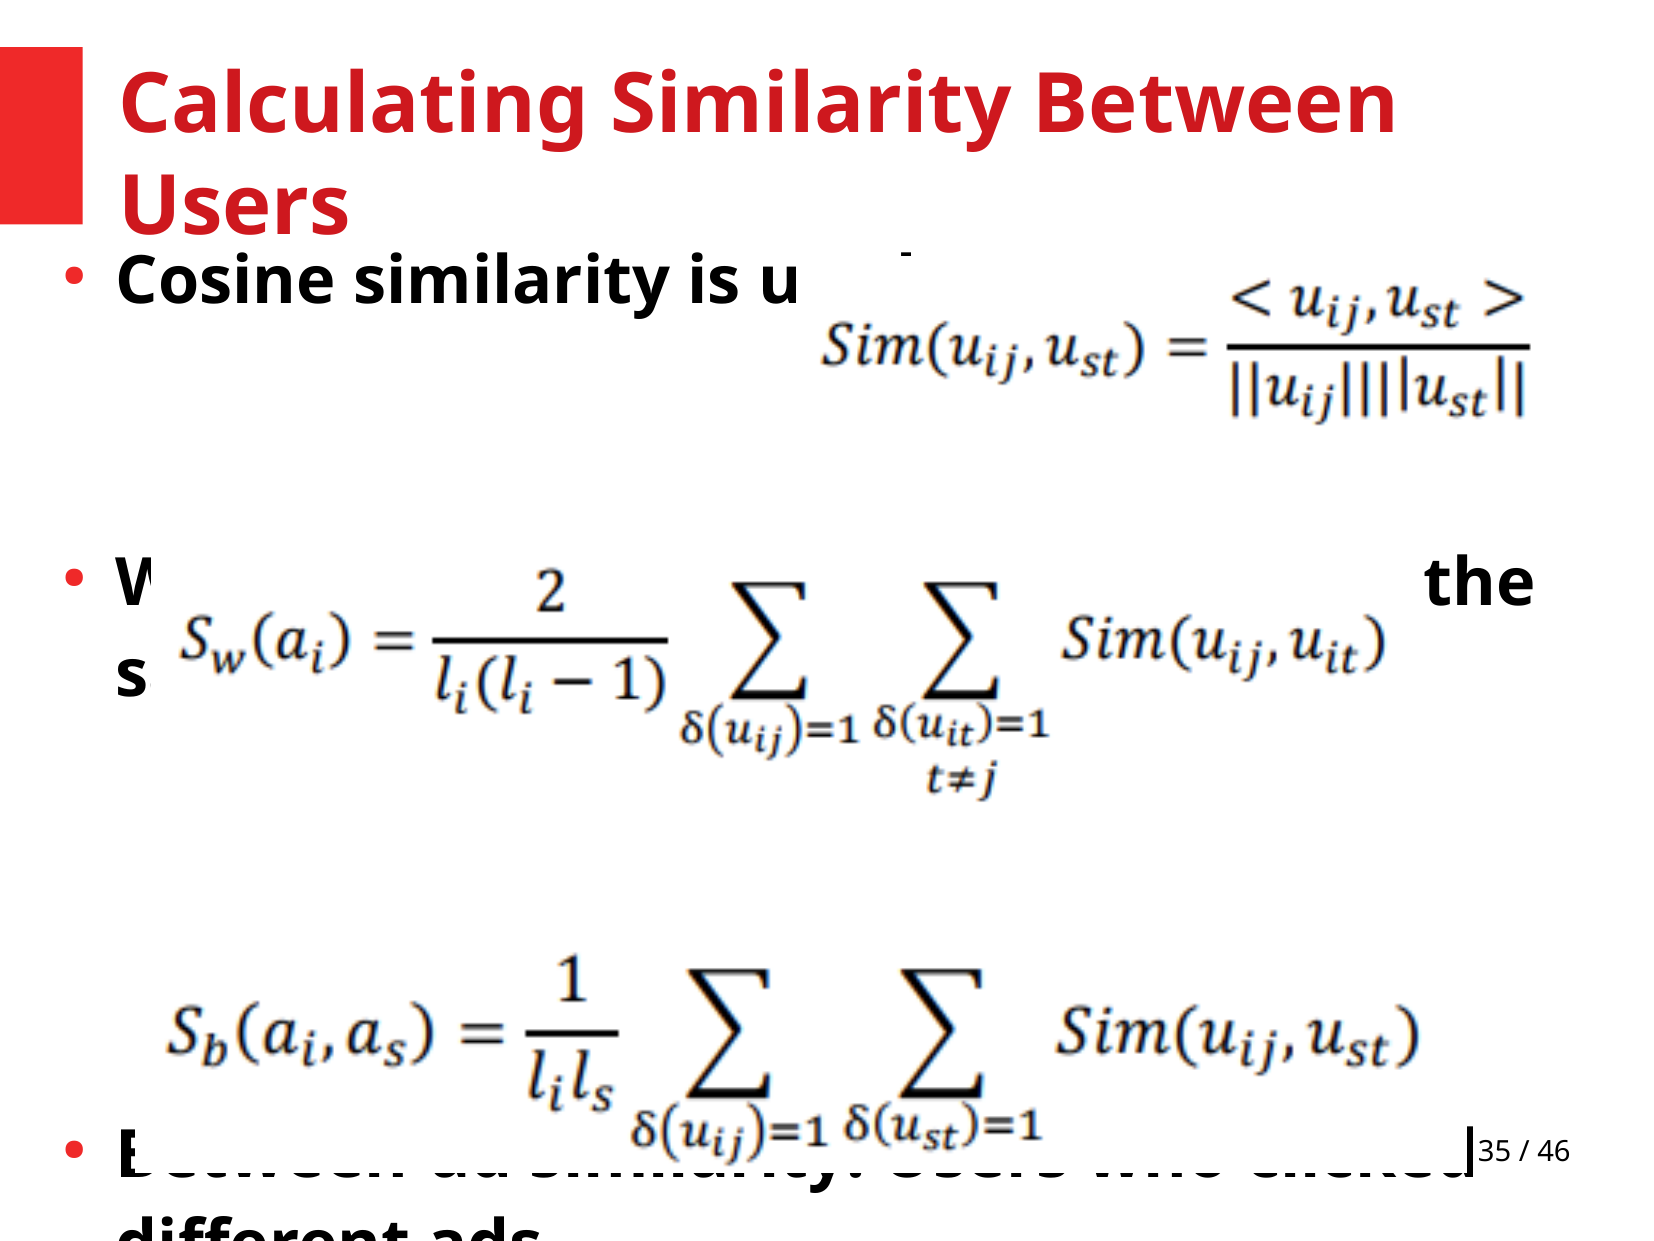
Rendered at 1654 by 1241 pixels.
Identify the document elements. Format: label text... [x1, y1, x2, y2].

text_box Cosine similarity is used: Within-ad similarity: Users who clicked the same ad Between-ad similarity: Users who clicked different ads [30, 225, 1636, 1241]
title Calculating Similarity Between Users [118, 49, 1571, 225]
picture [151, 554, 1411, 805]
picture [796, 256, 1571, 437]
picture [135, 938, 1467, 1173]
